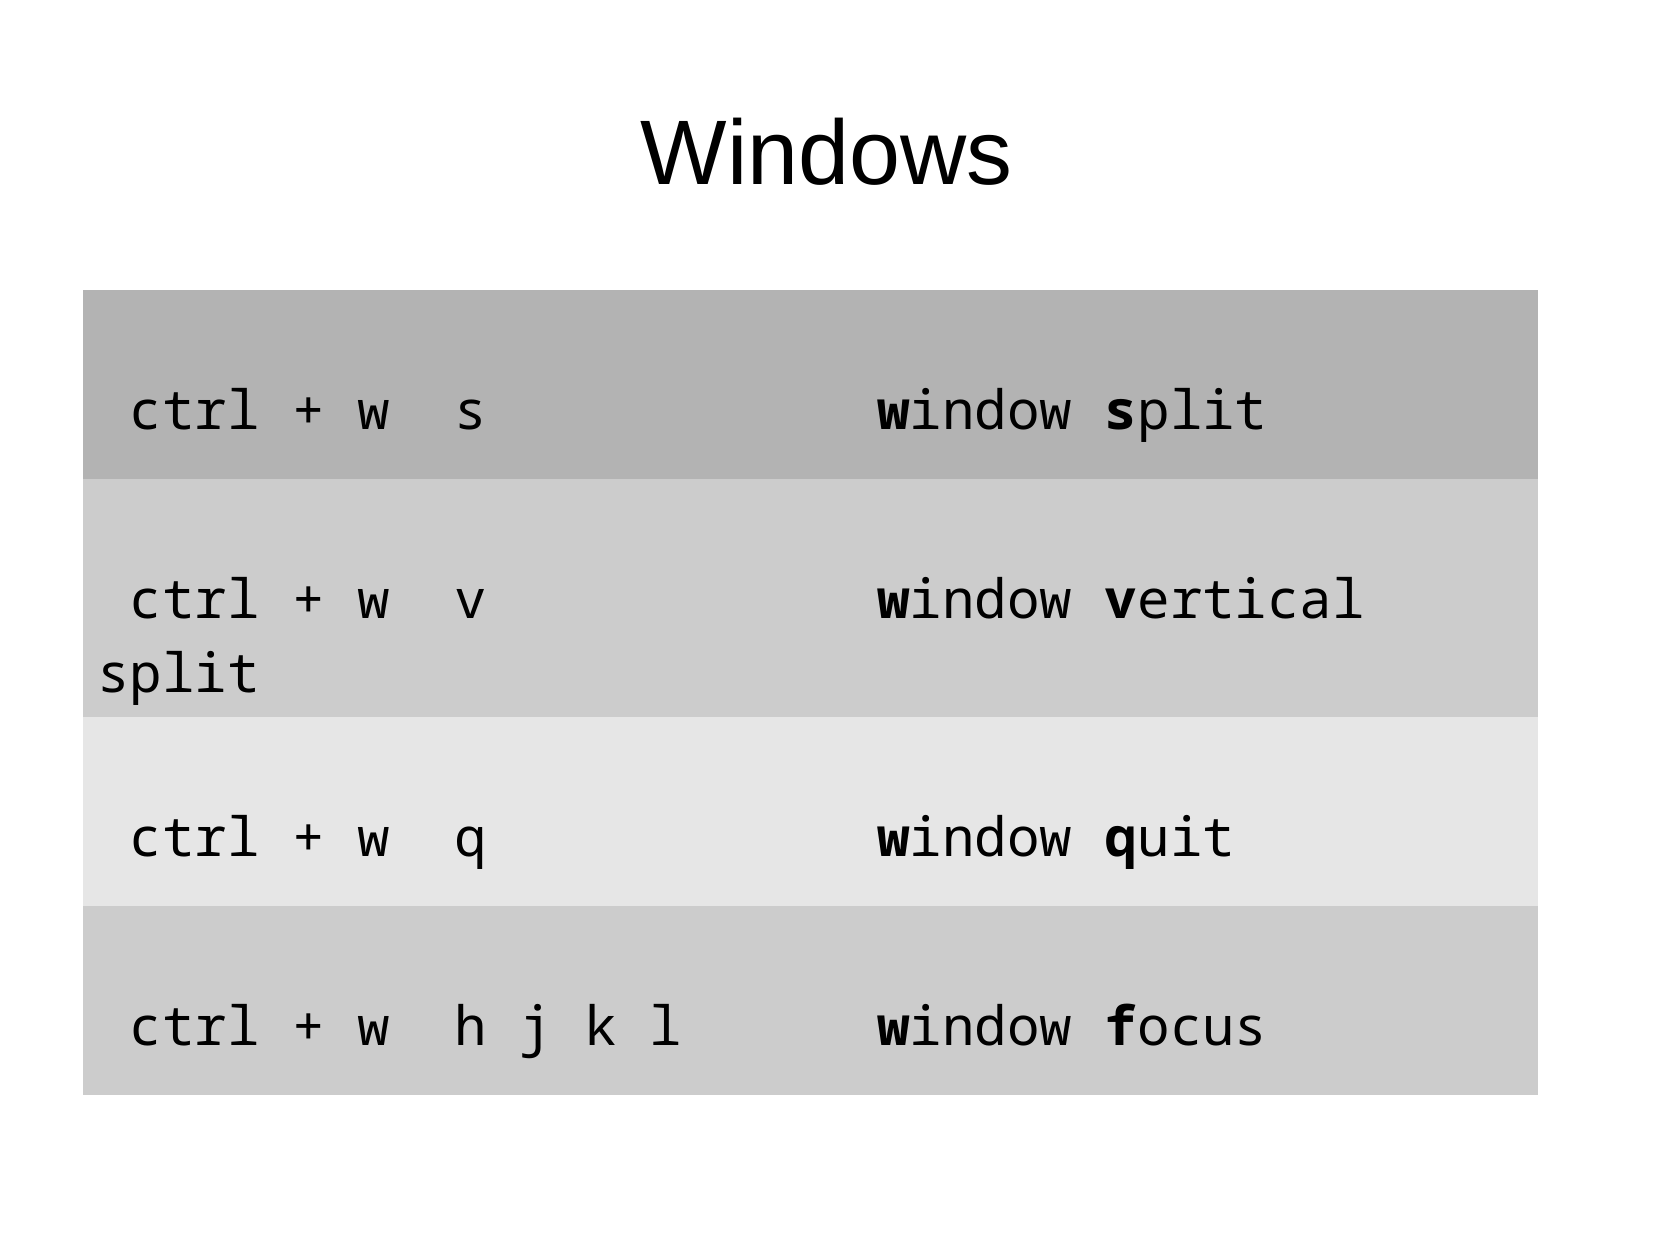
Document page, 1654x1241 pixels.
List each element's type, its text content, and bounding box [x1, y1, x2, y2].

table_cell ctrl + w v window vertical split [83, 479, 1538, 717]
table_cell ctrl + w q window quit [83, 717, 1538, 906]
table_header ctrl + w s window split [83, 290, 1538, 479]
table_cell ctrl + w h j k l window focus [83, 906, 1538, 1095]
title Windows [82, 49, 1571, 257]
